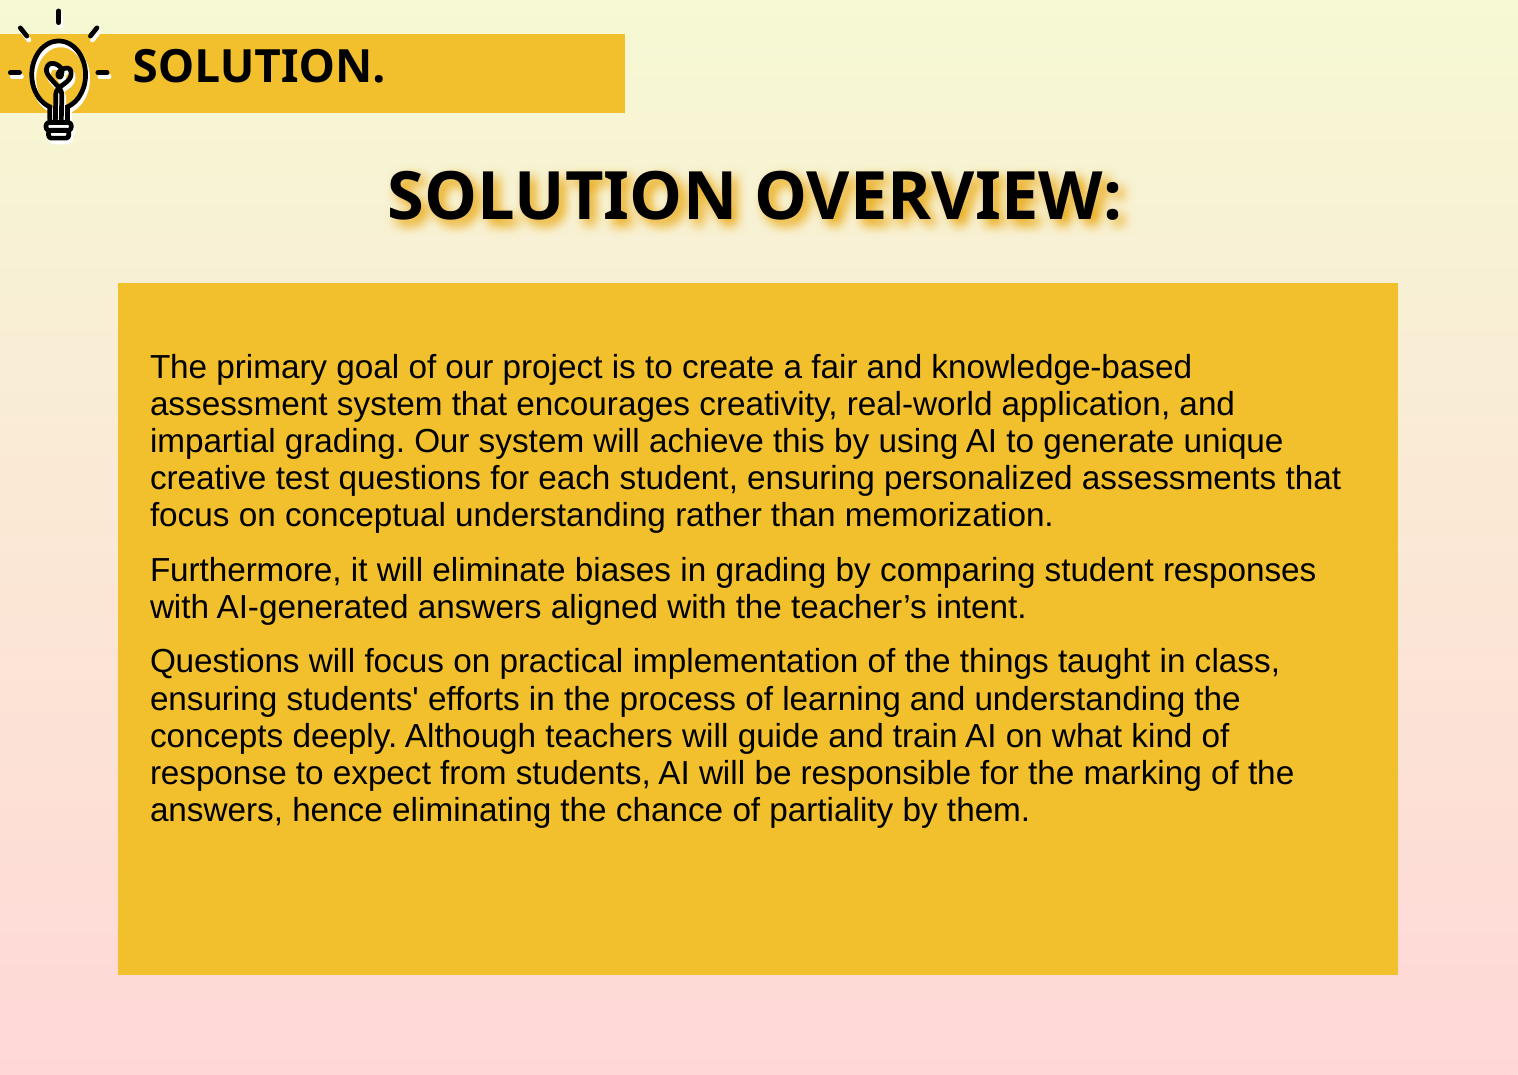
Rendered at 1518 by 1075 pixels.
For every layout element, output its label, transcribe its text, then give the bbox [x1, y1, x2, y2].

text_box The primary goal of our project is to create a fair and knowledge-based assessment system that encourages creativity, real-world application, and impartial grading. Our system will achieve this by using AI to generate unique creative test questions for each student, ensuring personalized assessments that focus on conceptual understanding rather than memorization. Furthermore, it will eliminate biases in grading by comparing student responses with AI-generated answers aligned with the teacher’s intent. Questions will focus on practical implementation of the things taught in class, ensuring students' efforts in the process of learning and understanding the concepts deeply. Although teachers will guide and train AI on what kind of response to expect from students, AI will be responsible for the marking of the answers, hence eliminating the chance of partiality by them. [135, 340, 1382, 971]
title SOLUTION. [120, 7, 530, 123]
title SOLUTION OVERVIEW: [243, 102, 1267, 286]
